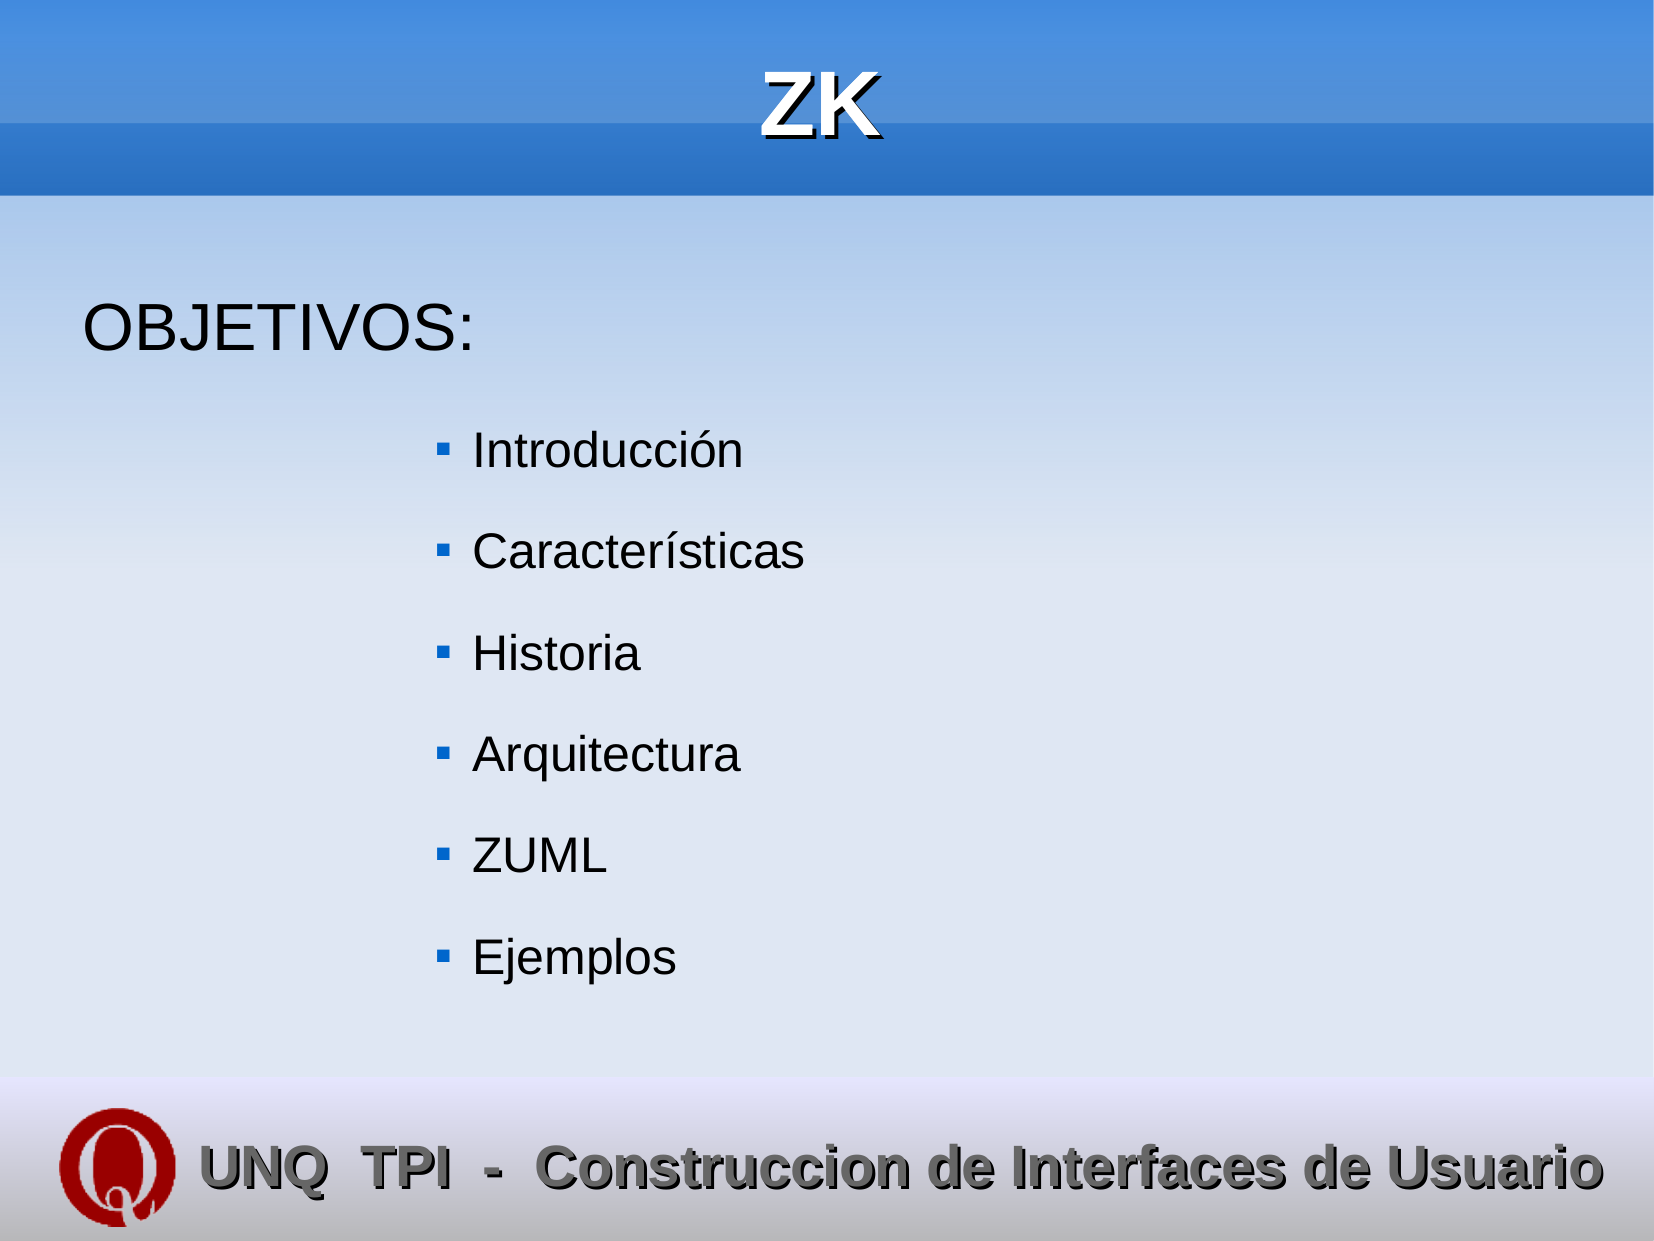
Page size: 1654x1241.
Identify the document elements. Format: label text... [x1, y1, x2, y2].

picture [59, 1108, 178, 1227]
title UNQ TPI - Construccion de Interfaces de Usuario [0, 1077, 1654, 1241]
list OBJETIVOS: Introducción Características Historia Arquitectura ZUML Ejemplos [82, 290, 1571, 1077]
title ZK [76, 0, 1566, 208]
picture [0, 0, 1654, 1077]
